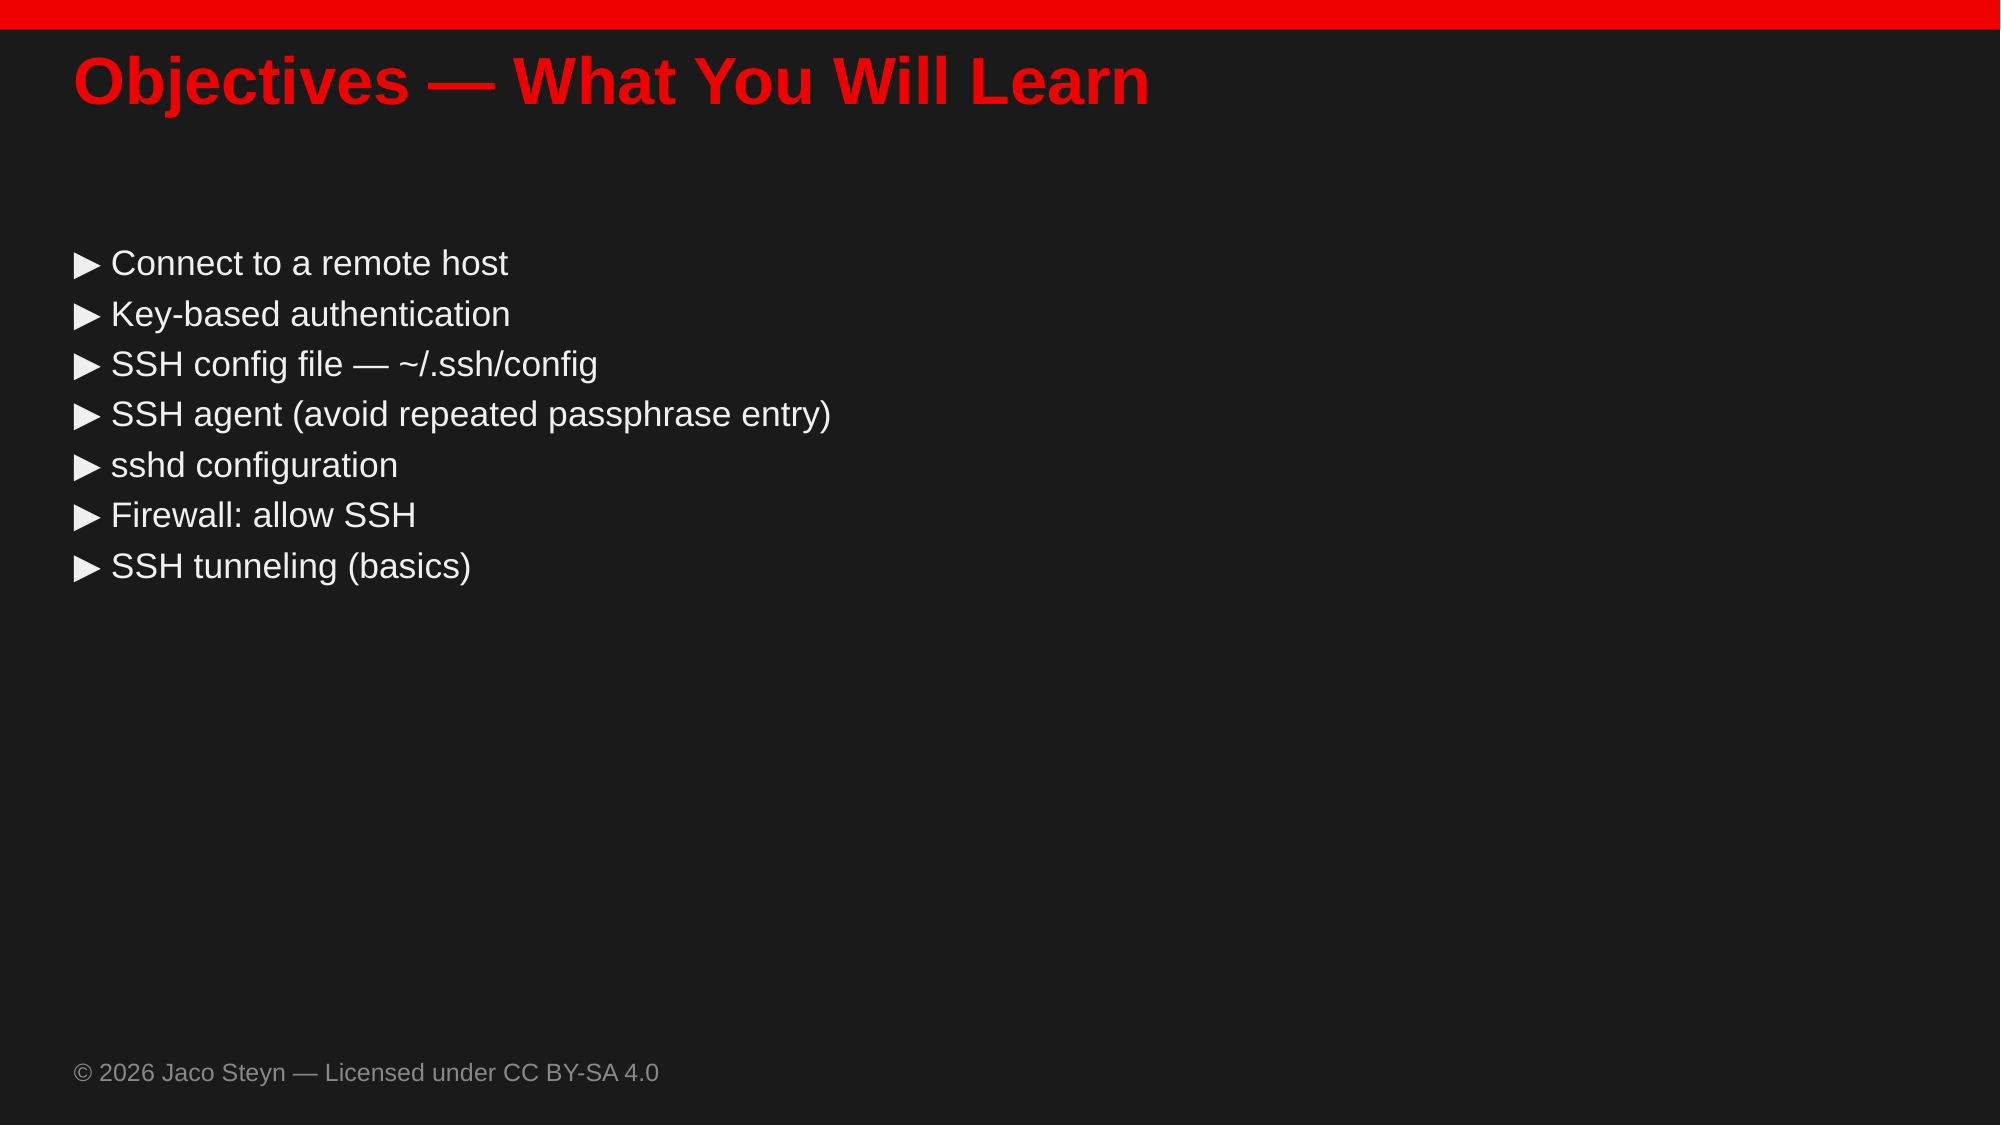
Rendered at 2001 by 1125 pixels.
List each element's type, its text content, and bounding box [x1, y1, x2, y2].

text_box © 2026 Jaco Steyn — Licensed under CC BY-SA 4.0 [59, 1051, 1942, 1093]
text_box Objectives — What You Will Learn [59, 36, 1942, 208]
text_box [0, 0, 2001, 30]
text_box ▶ Connect to a remote host ▶ Key-based authentication ▶ SSH config file — ~/.ssh/config ▶ SSH agent (avoid repeated passphrase entry) ▶ sshd configuration ▶ Firewall: allow SSH ▶ SSH tunneling (basics) [59, 236, 1942, 1037]
